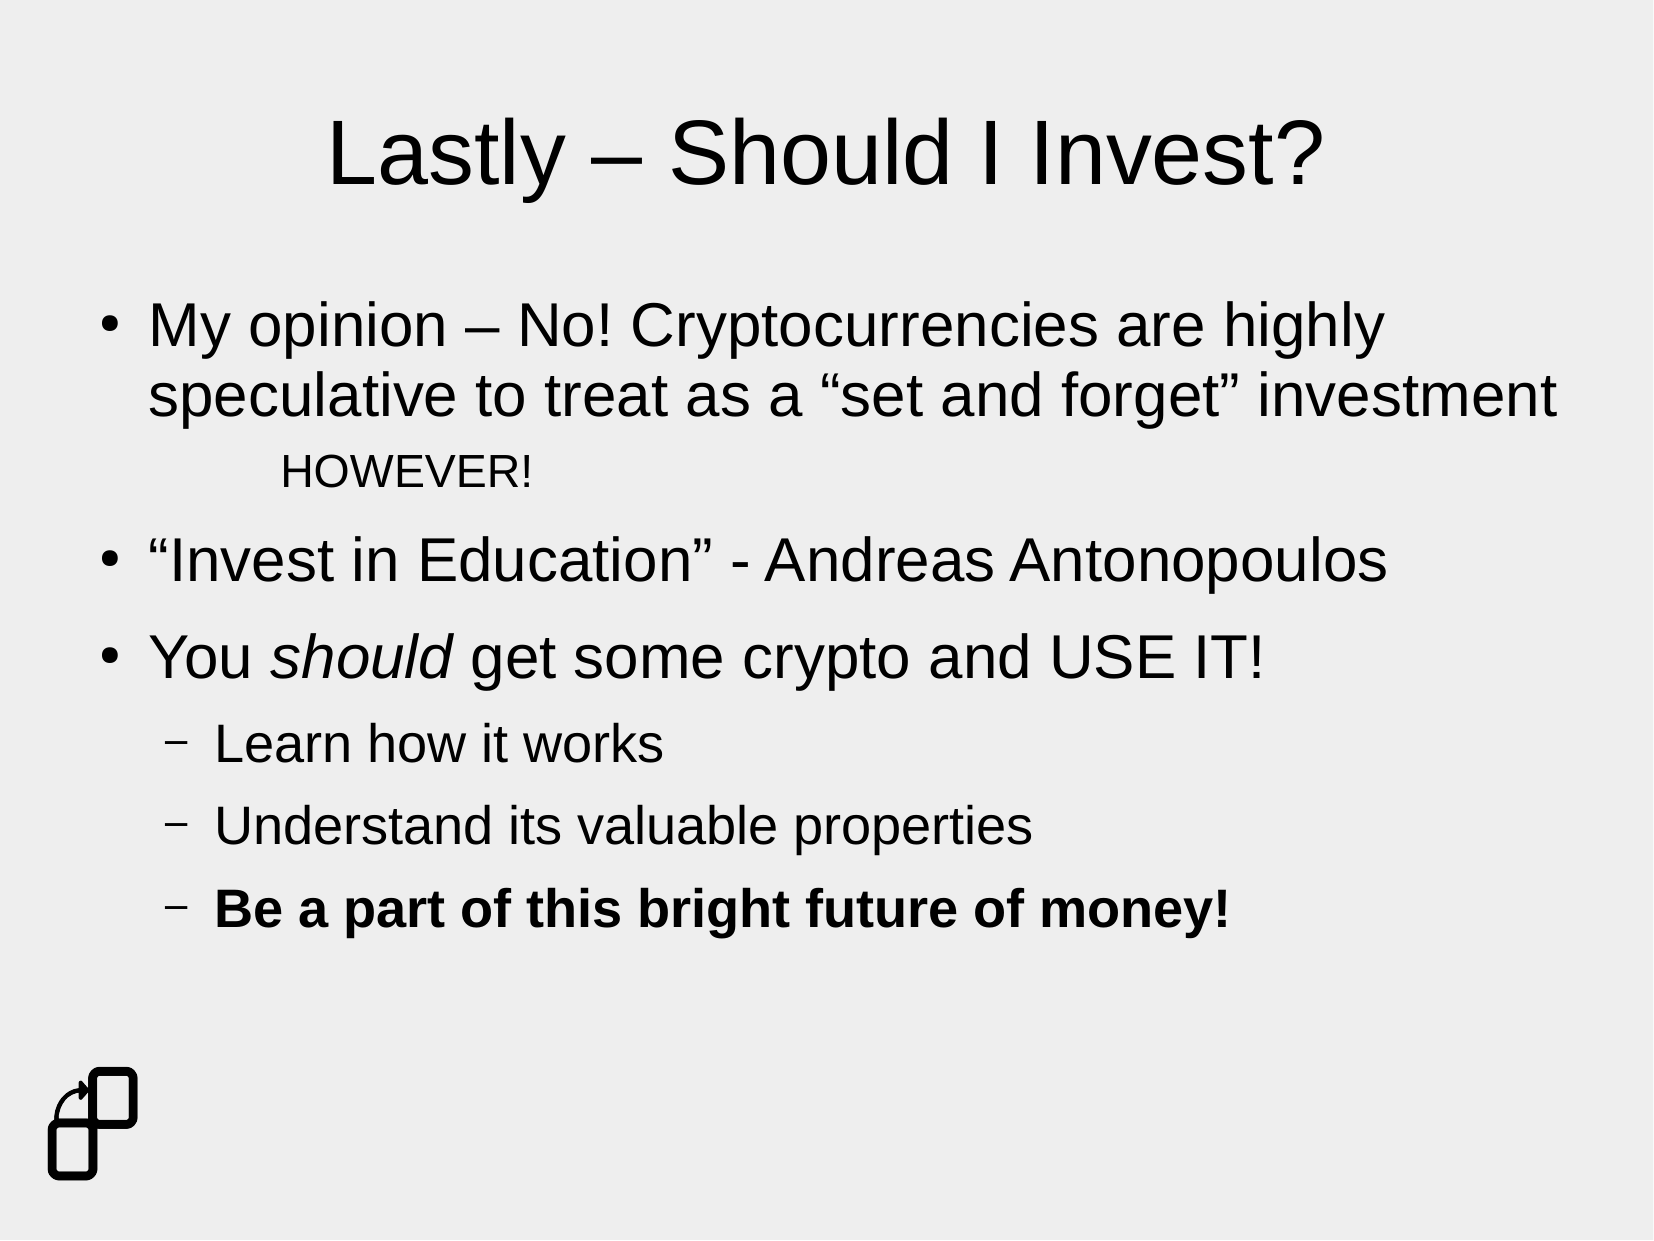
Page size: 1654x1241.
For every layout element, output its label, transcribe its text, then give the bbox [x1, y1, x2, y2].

title Lastly – Should I Invest? [82, 49, 1571, 257]
list My opinion – No! Cryptocurrencies are highly speculative to treat as a “set and forget” investment HOWEVER! “Invest in Education” - Andreas Antonopoulos You should get some crypto and USE IT! Learn how it works Understand its valuable properties Be a part of this bright future of money! [82, 290, 1571, 1010]
picture [30, 1062, 153, 1186]
